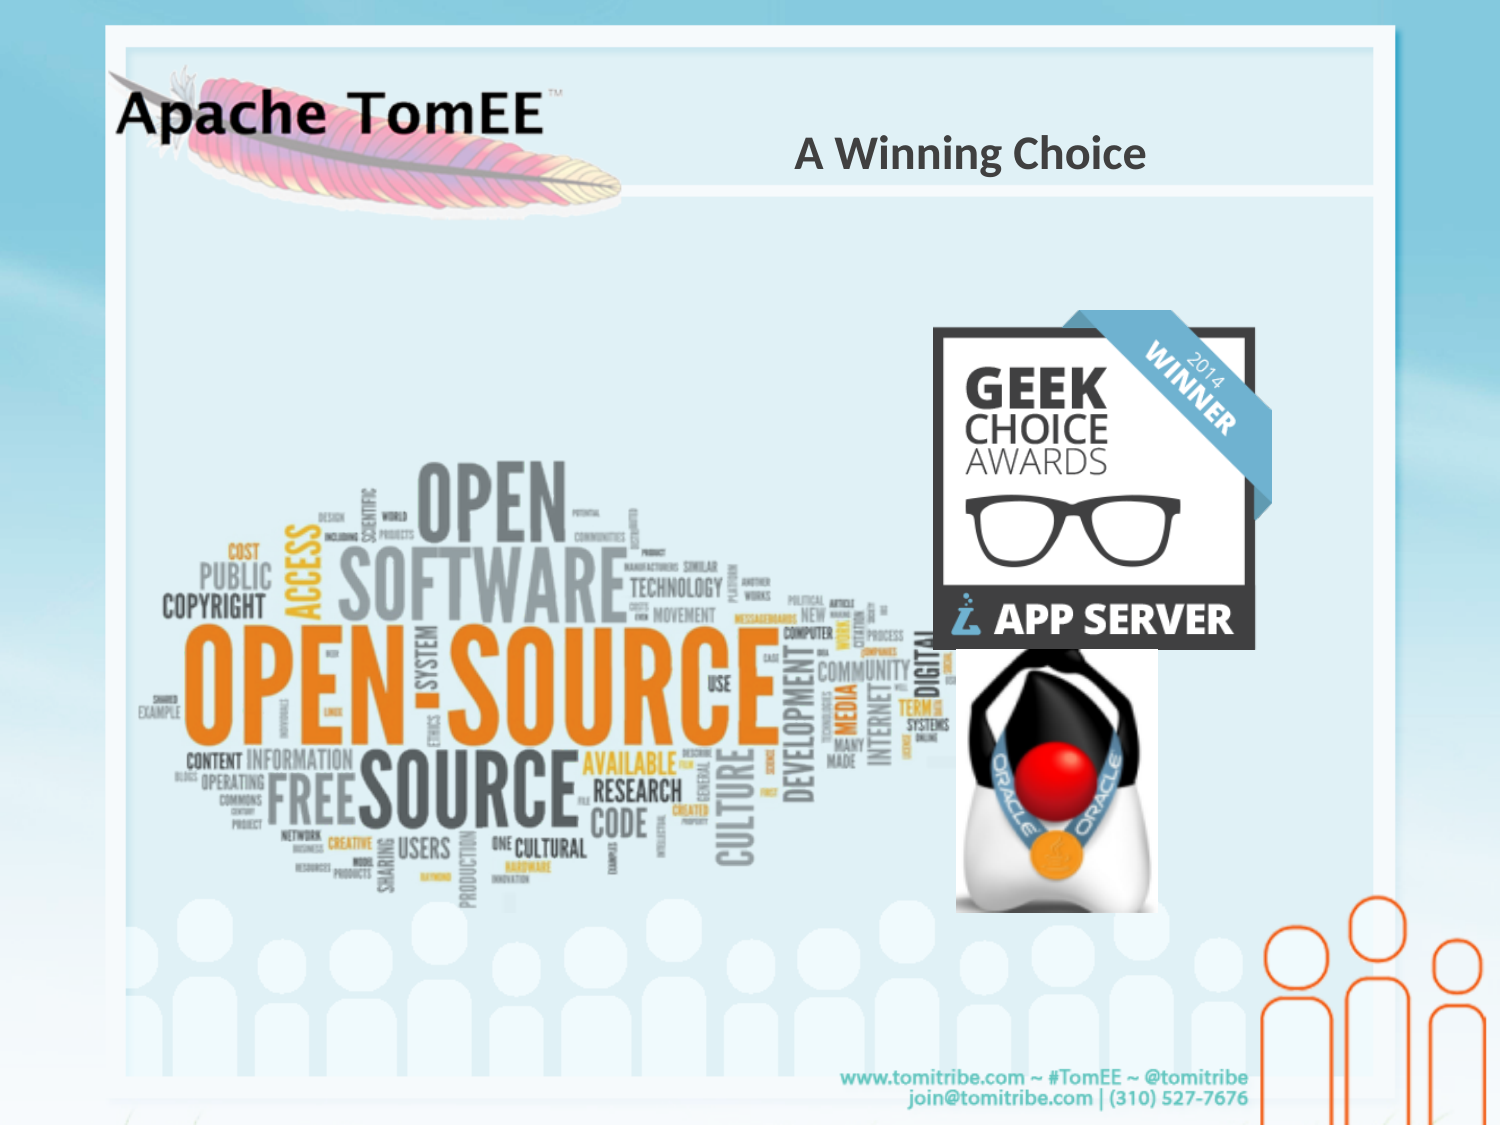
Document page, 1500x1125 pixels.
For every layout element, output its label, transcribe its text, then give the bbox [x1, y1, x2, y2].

title A Winning Choice [545, 59, 1396, 213]
picture [0, 0, 1500, 1125]
